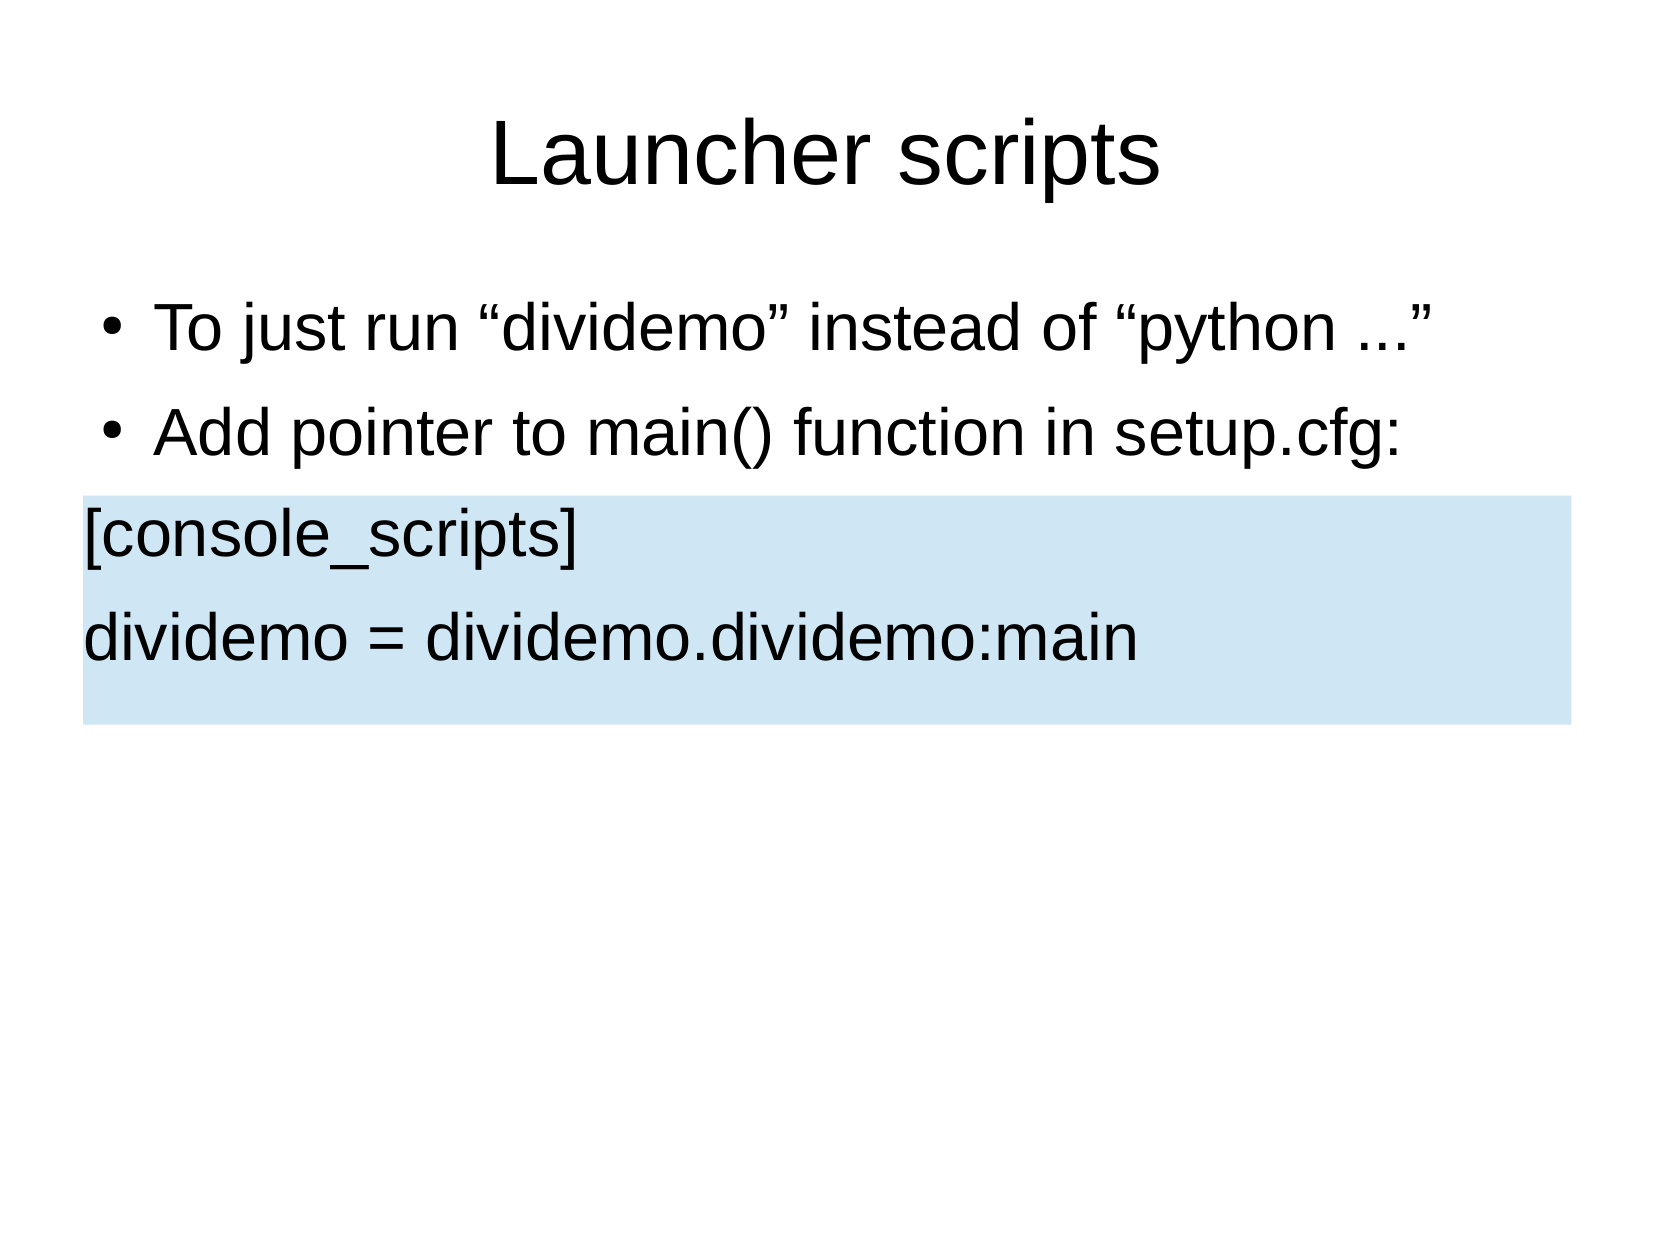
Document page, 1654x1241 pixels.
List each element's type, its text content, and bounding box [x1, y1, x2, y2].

list [console_scripts] dividemo = dividemo.dividemo:main [83, 495, 1572, 725]
title Launcher scripts [82, 49, 1571, 257]
list To just run “dividemo” instead of “python ...” Add pointer to main() function in setup.cfg: [82, 290, 1571, 496]
